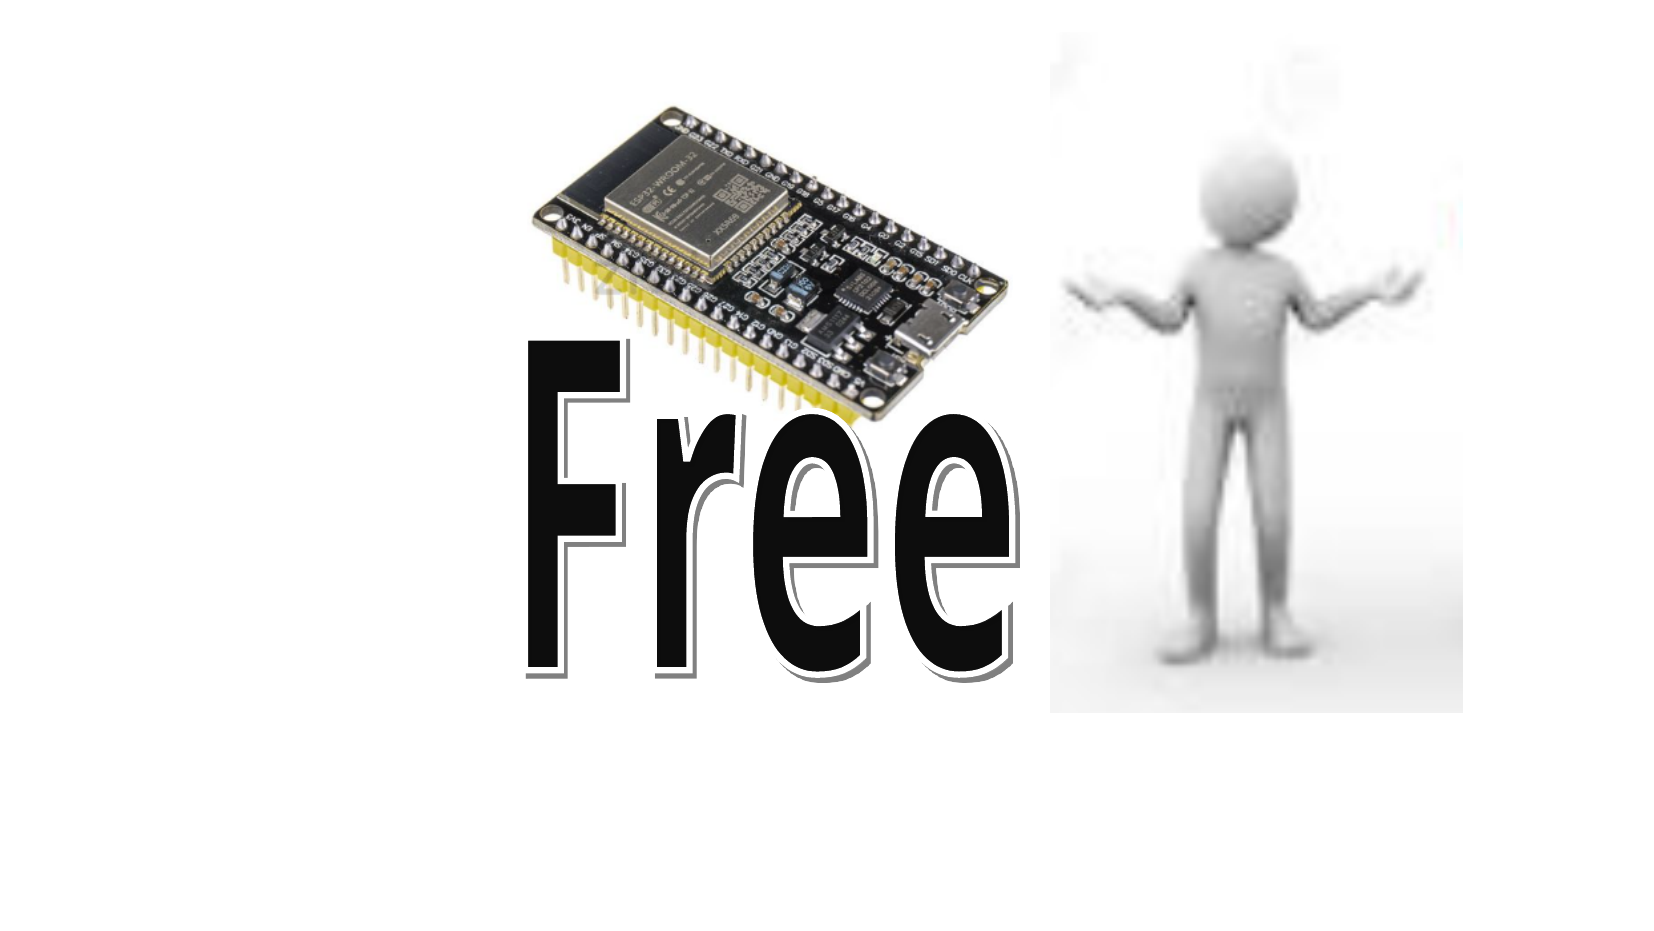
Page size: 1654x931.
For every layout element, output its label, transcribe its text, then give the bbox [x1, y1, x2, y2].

text_box Free [653, 410, 739, 671]
picture [1050, 32, 1463, 713]
text_box Free [749, 410, 871, 675]
text_box Free [891, 410, 1013, 675]
text_box Free [524, 337, 624, 671]
picture [525, 99, 1013, 454]
